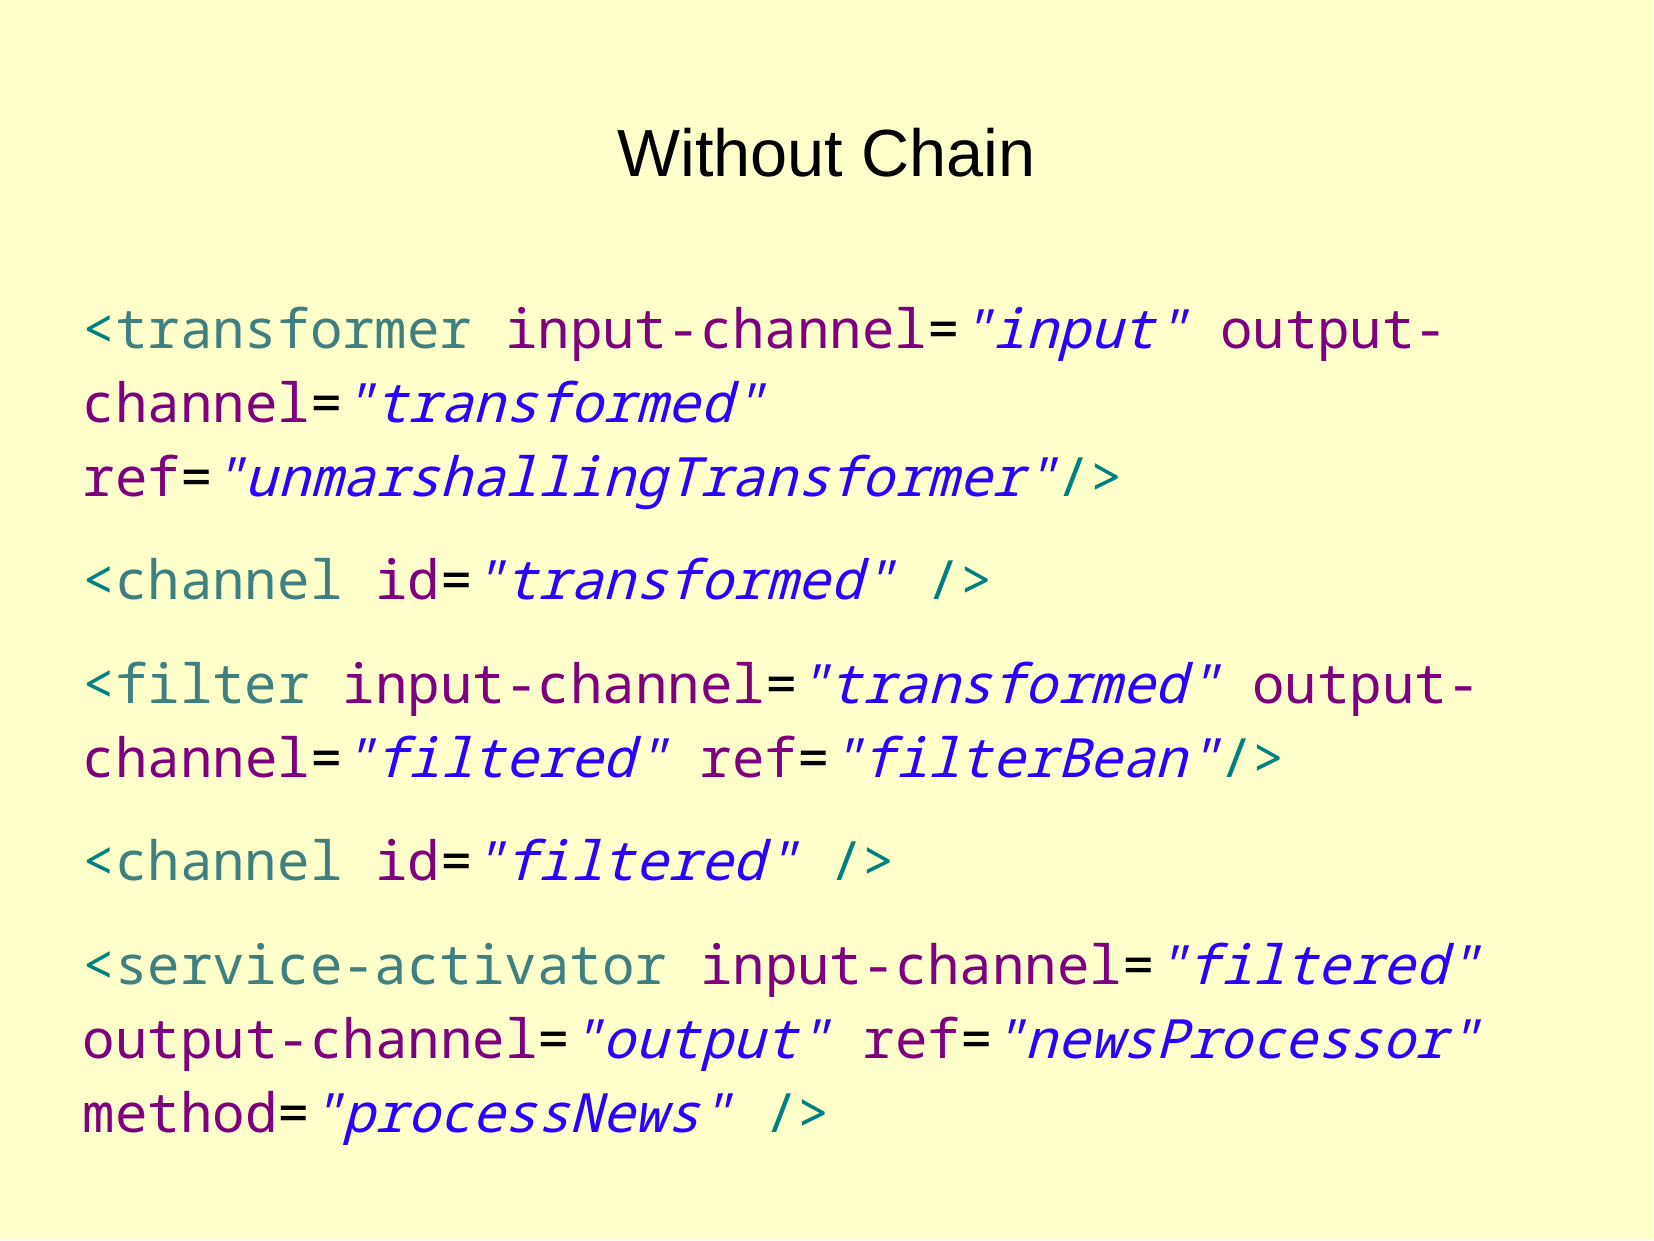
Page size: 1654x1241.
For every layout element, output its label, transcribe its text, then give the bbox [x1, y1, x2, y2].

title Without Chain [82, 49, 1571, 257]
list <transformer input-channel="input" output-channel="transformed" ref="unmarshallingTransformer"/> <channel id="transformed" /> <filter input-channel="transformed" output-channel="filtered" ref="filterBean"/> <channel id="filtered" /> <service-activator input-channel="filtered" output-channel="output" ref="newsProcessor" method="processNews" /> [82, 290, 1571, 1109]
